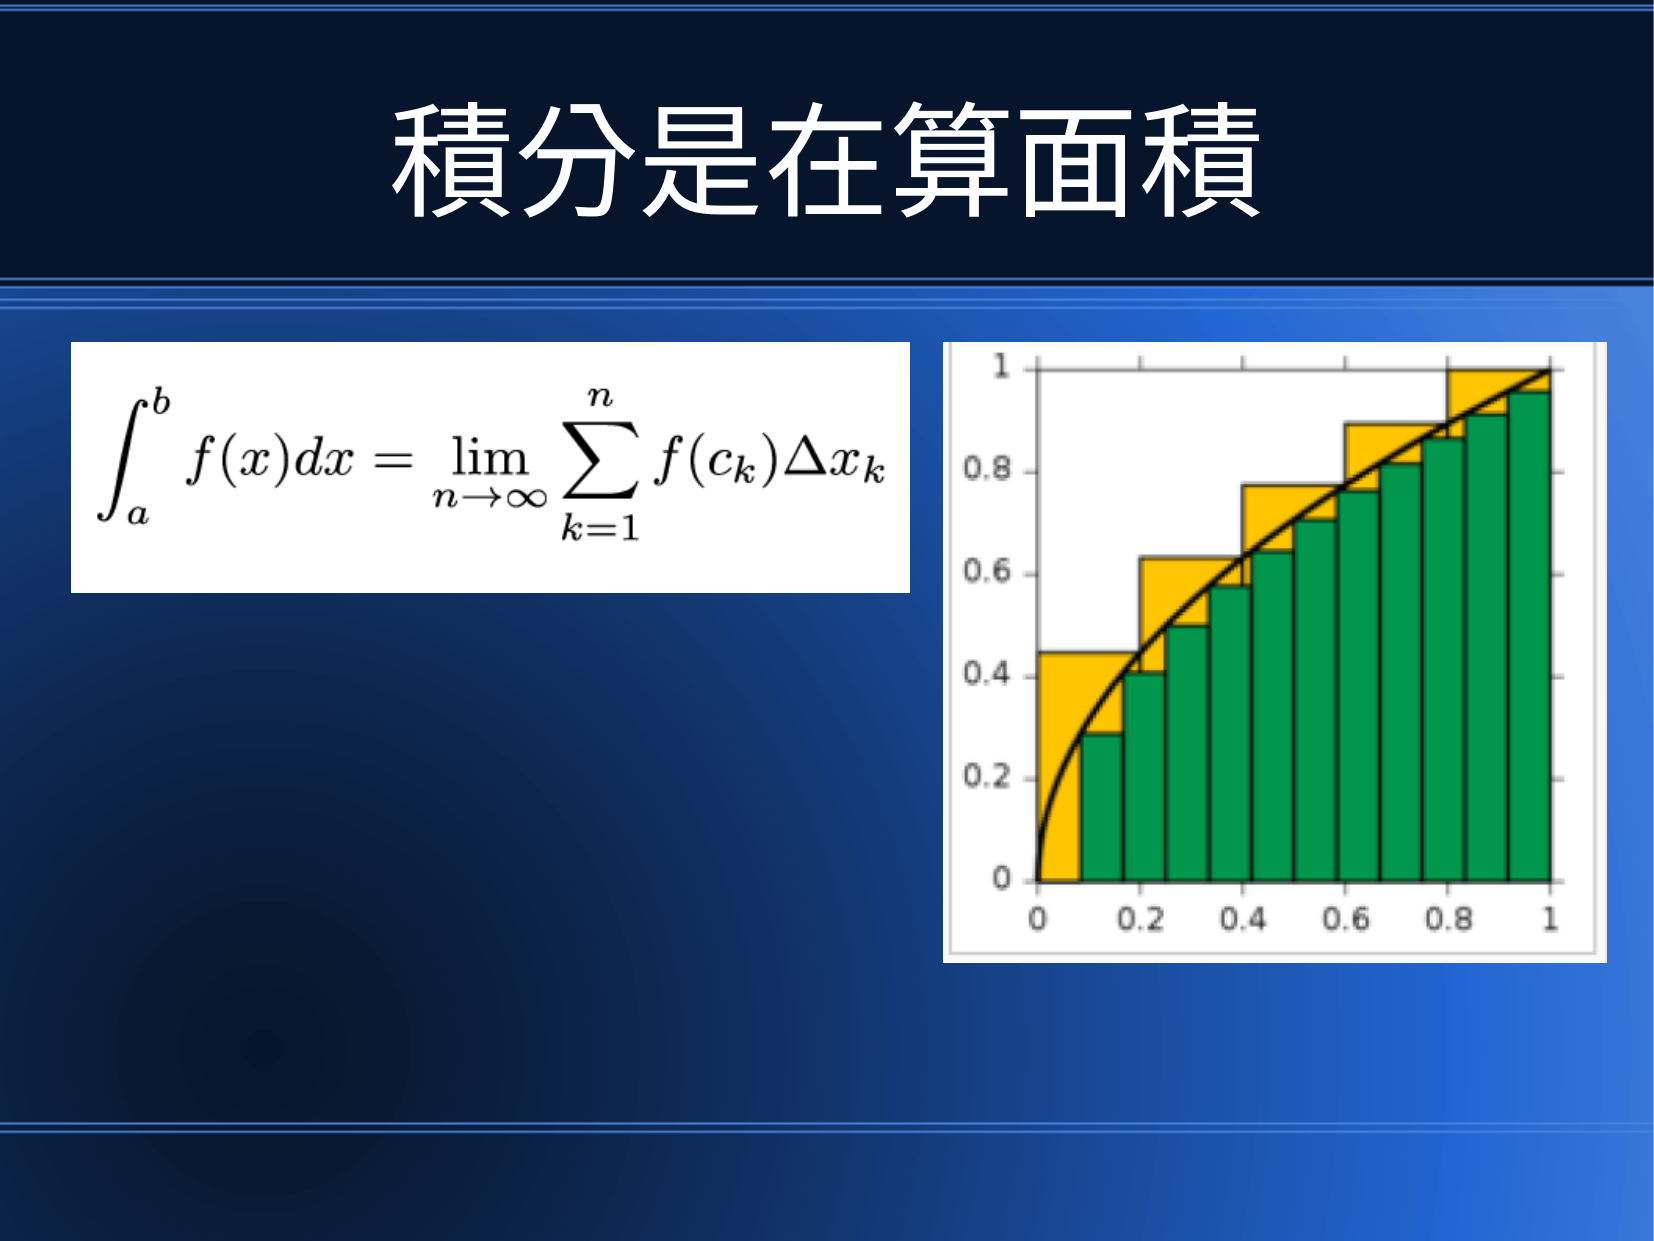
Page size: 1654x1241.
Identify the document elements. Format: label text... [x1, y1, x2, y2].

picture [0, 0, 1654, 1241]
title 積分是在算面積 [82, 49, 1571, 257]
